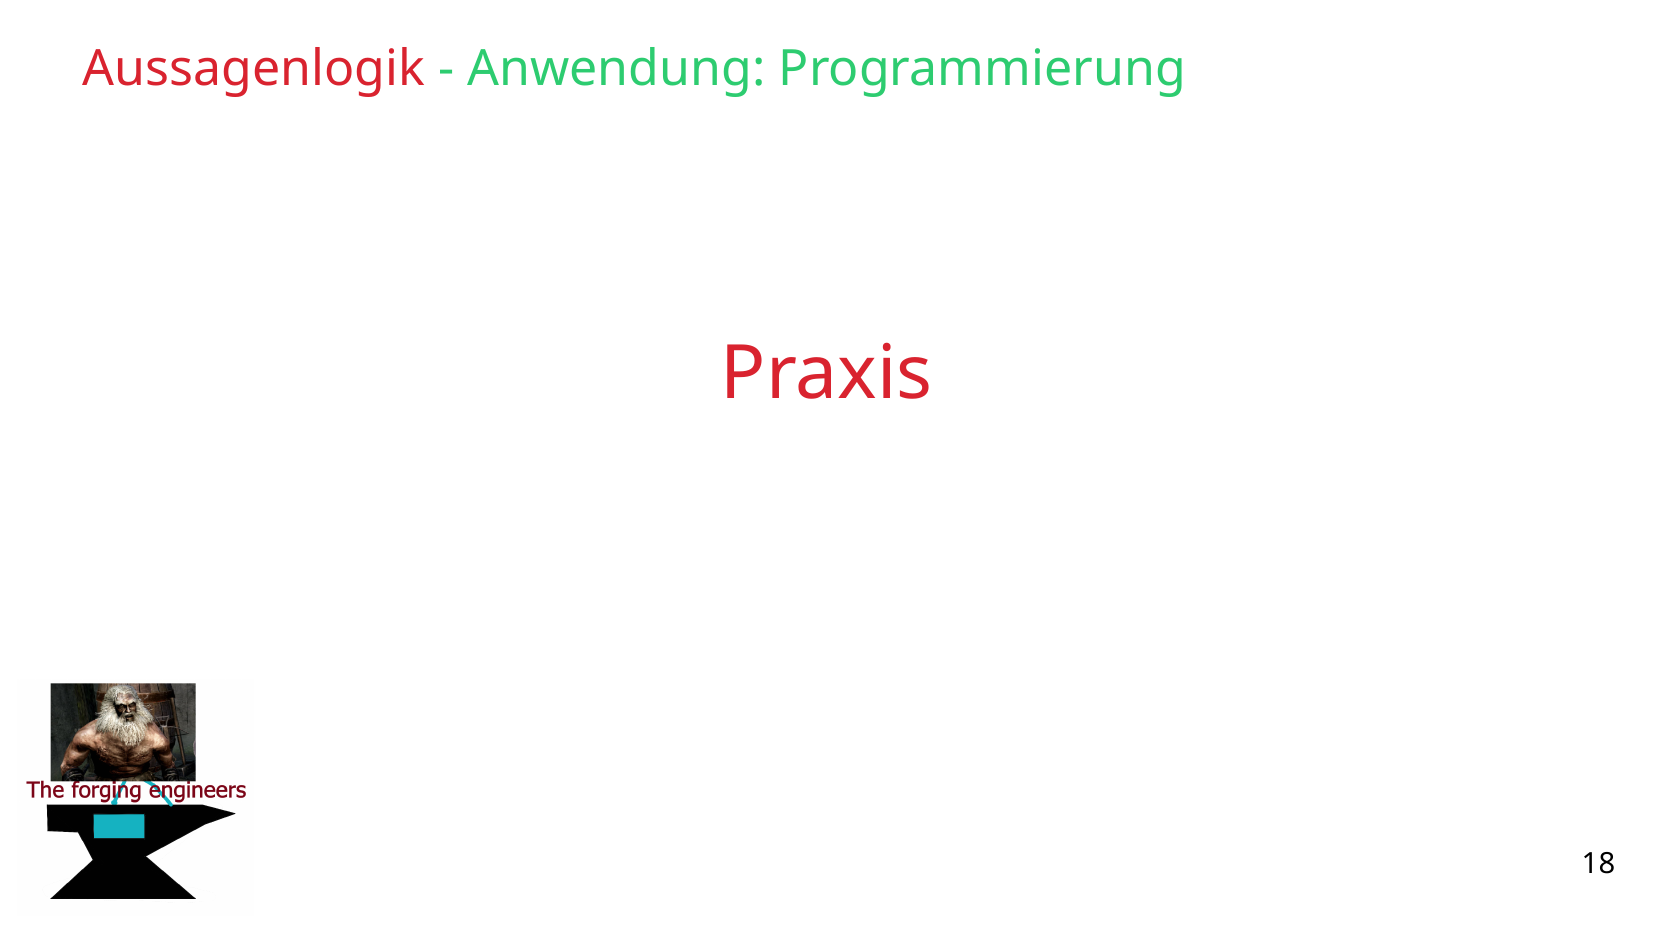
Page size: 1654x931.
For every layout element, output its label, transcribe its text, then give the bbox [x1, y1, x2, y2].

picture [17, 679, 254, 916]
text_box Praxis [82, 324, 1571, 413]
title Aussagenlogik - Anwendung: Programmierung [82, 37, 1571, 95]
